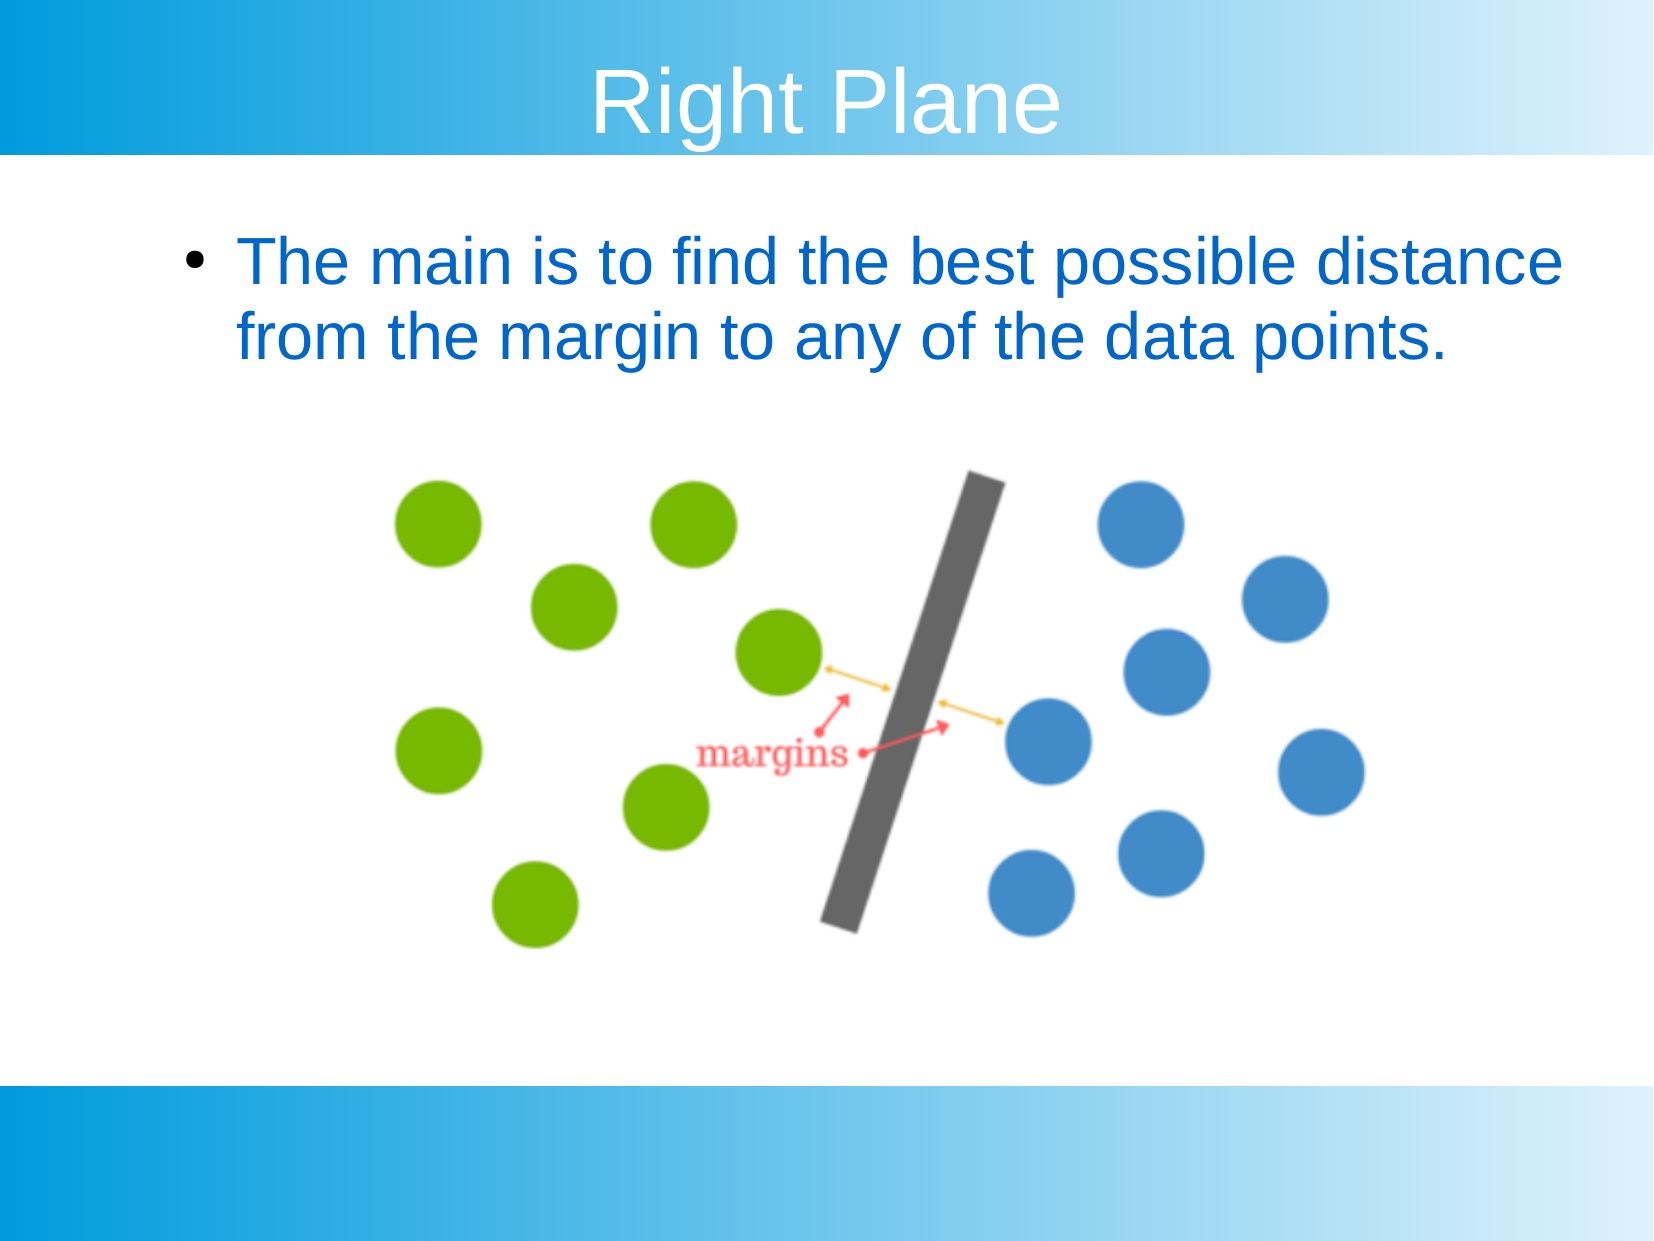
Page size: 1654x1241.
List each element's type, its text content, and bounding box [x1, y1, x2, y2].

picture [356, 406, 1394, 993]
list The main is to find the best possible distance from the margin to any of the data points. [165, 224, 1654, 944]
title Right Plane [82, 49, 1571, 155]
